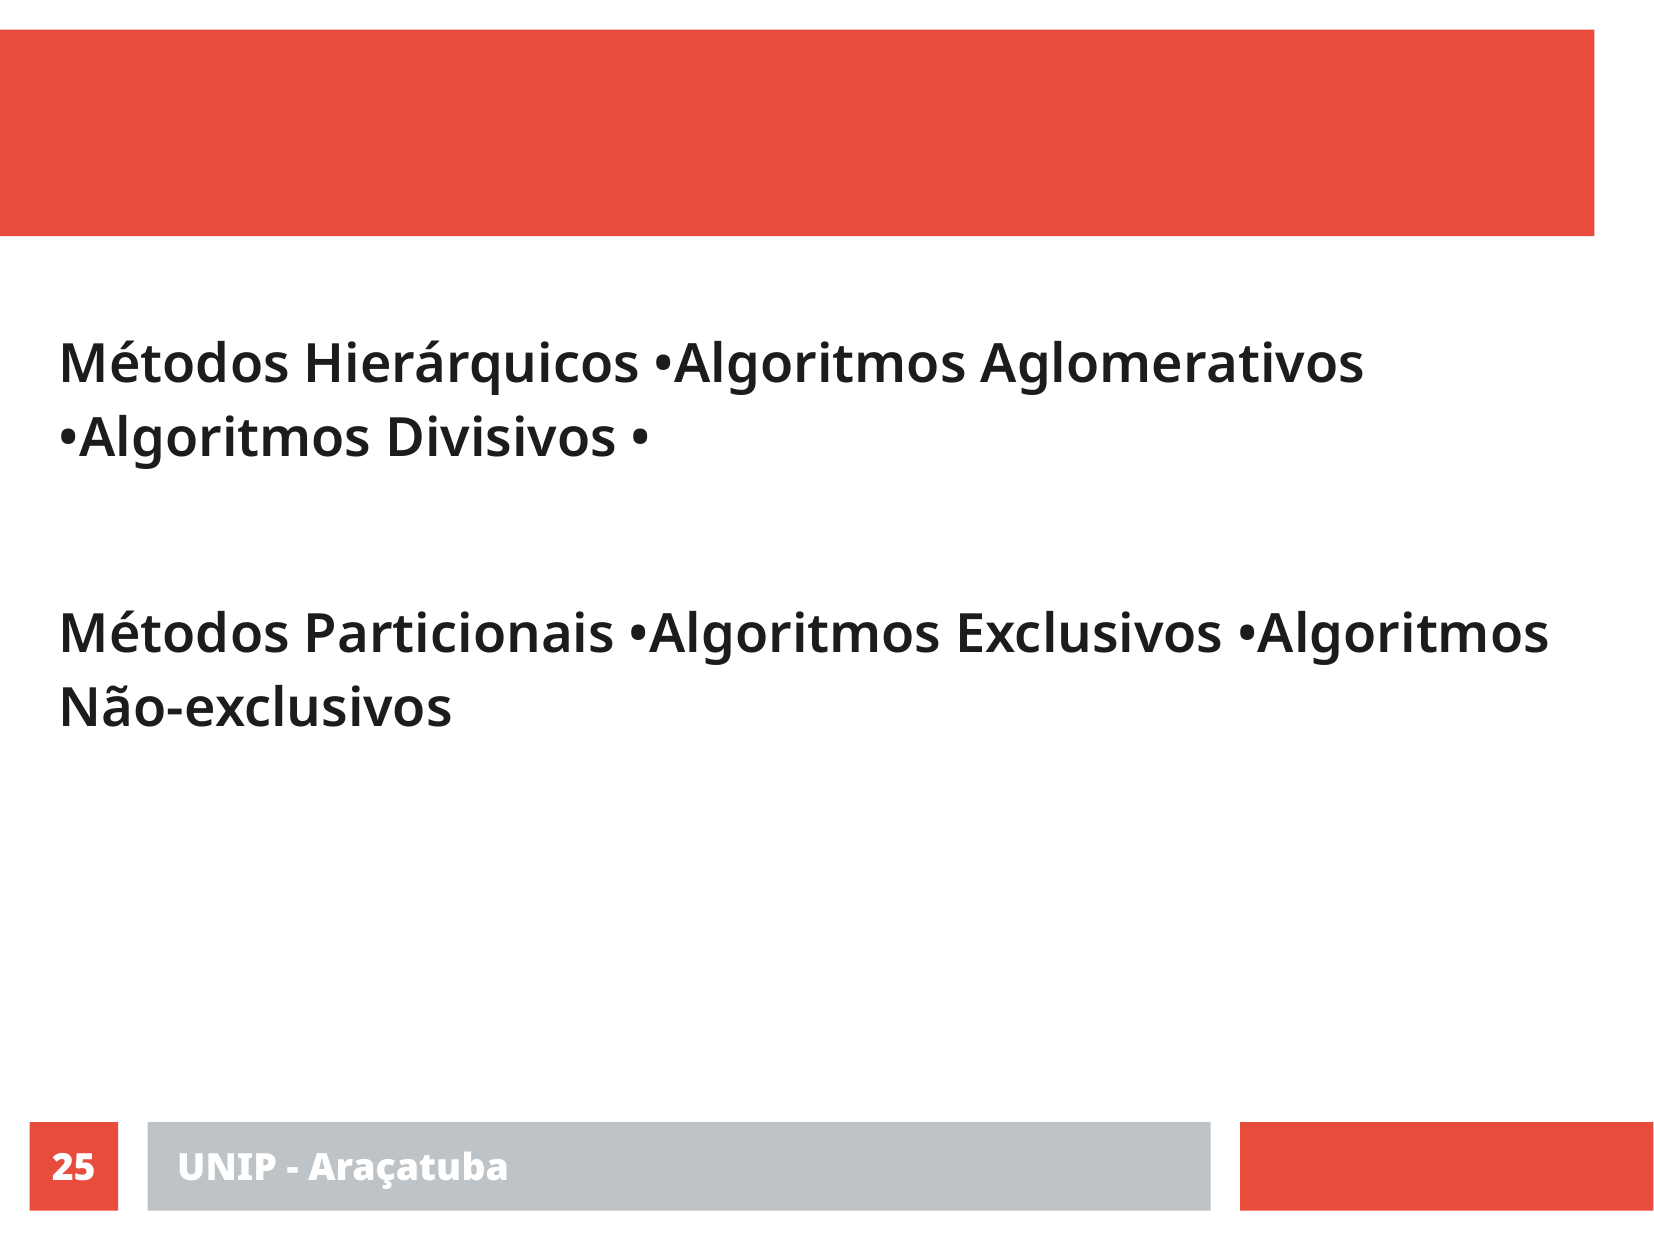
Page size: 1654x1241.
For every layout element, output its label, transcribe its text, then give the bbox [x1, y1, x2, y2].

list Métodos Hierárquicos •Algoritmos Aglomerativos •Algoritmos Divisivos • Métodos Particionais •Algoritmos Exclusivos •Algoritmos Não-exclusivos [59, 324, 1565, 1093]
